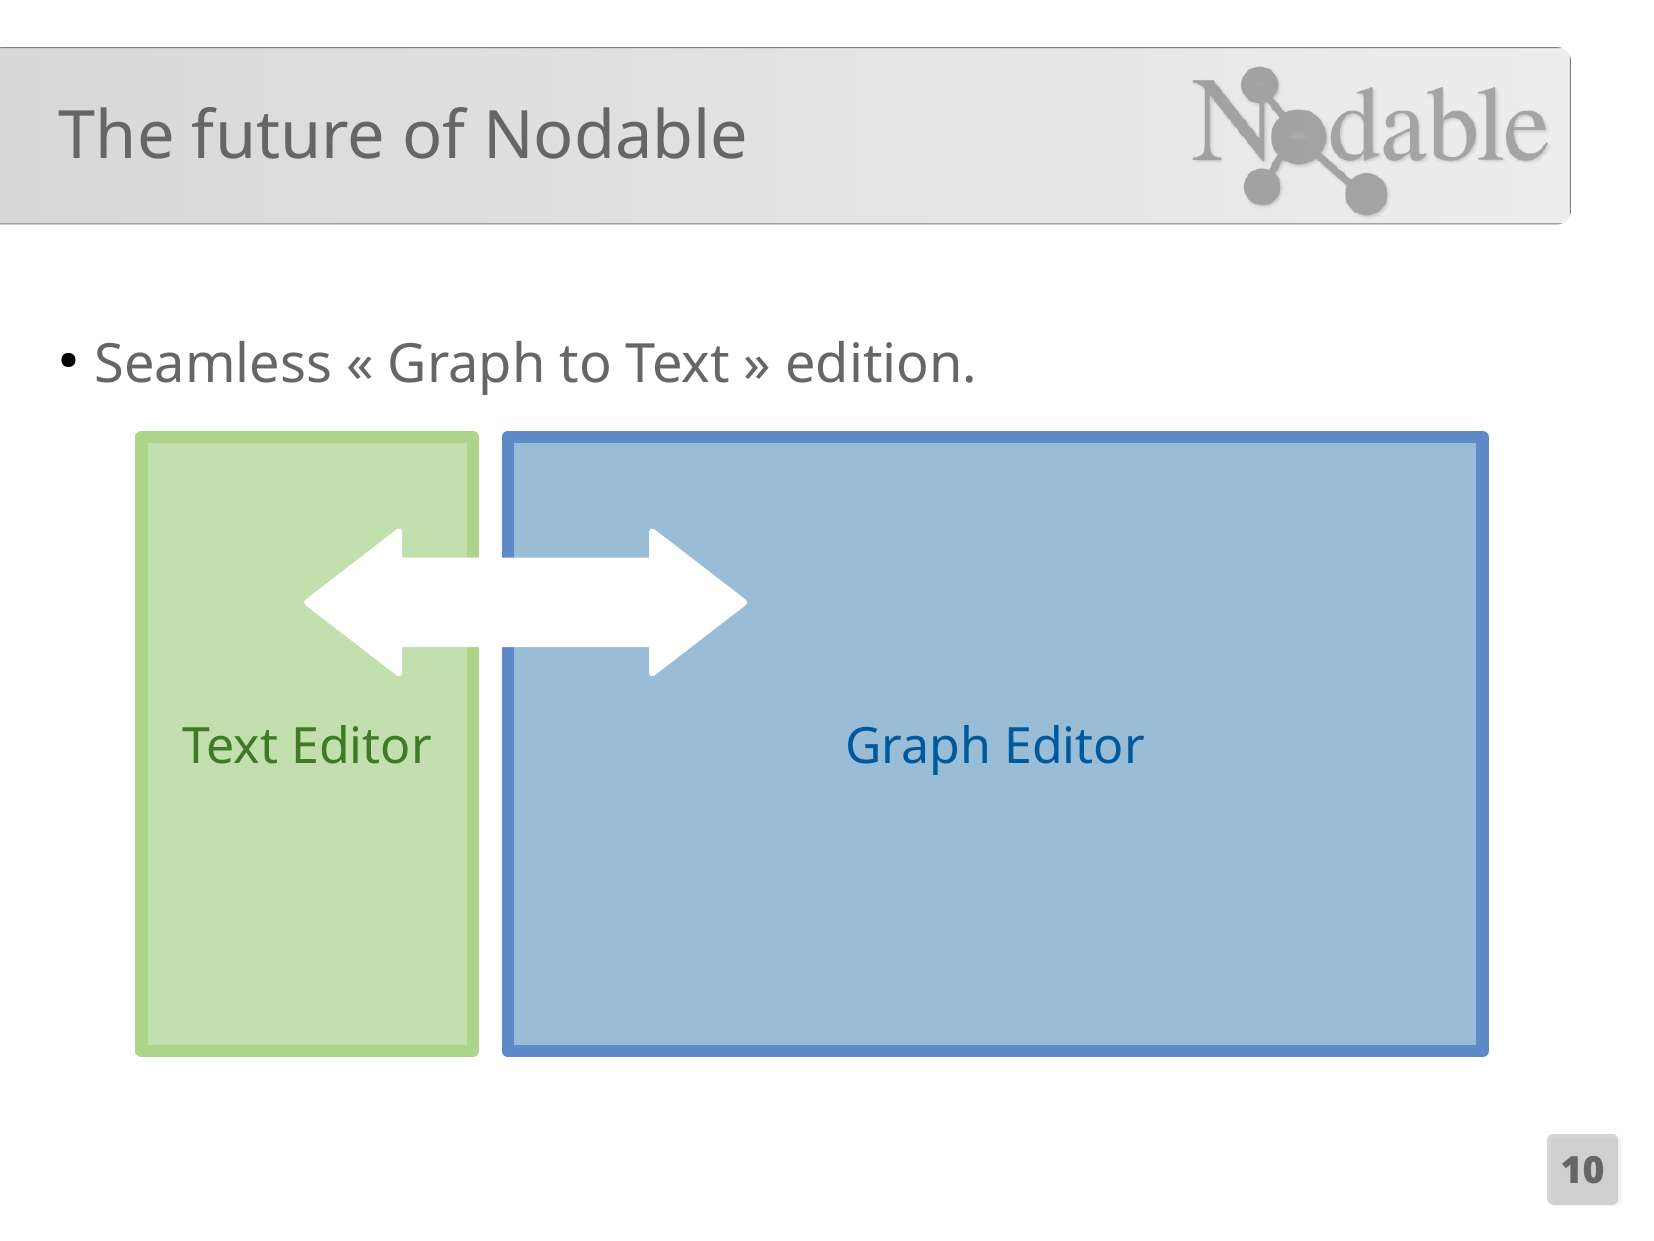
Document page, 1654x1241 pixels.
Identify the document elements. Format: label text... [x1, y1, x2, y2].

text_box Text Editor [141, 436, 473, 1052]
list Seamless « Graph to Text » edition. [59, 324, 1565, 1093]
text_box [307, 531, 745, 674]
text_box Graph Editor [507, 436, 1483, 1052]
title The future of Nodable [59, 59, 1075, 207]
